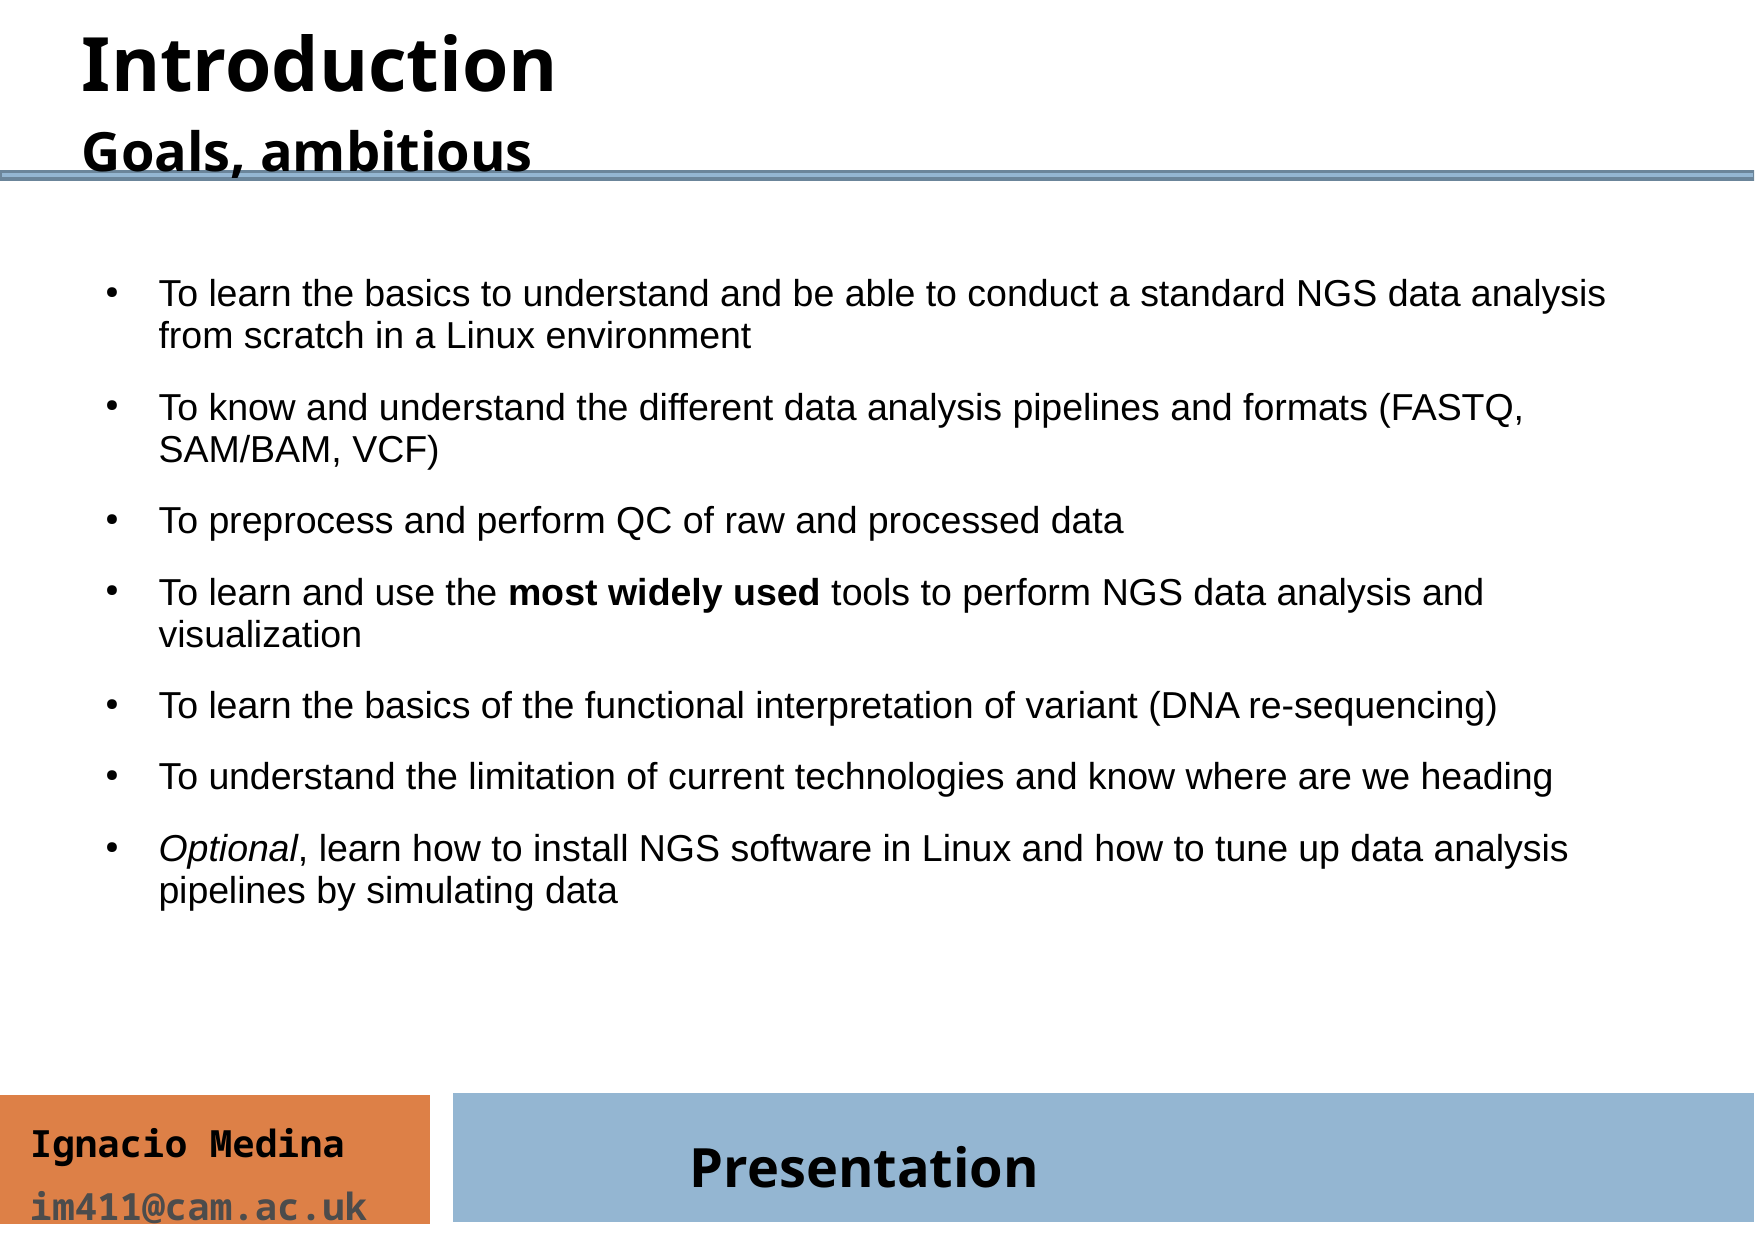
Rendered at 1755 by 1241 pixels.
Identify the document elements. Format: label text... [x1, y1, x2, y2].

text_box [0, 171, 1754, 179]
text_box Ignacio Medina im411@cam.ac.uk [15, 1110, 436, 1213]
text_box Introduction Goals, ambitious [67, 3, 1688, 168]
text_box Presentation [675, 1122, 1726, 1200]
list To learn the basics to understand and be able to conduct a standard NGS data analysis from scratch in a Linux environment To know and understand the different data analysis pipelines and formats (FASTQ, SAM/BAM, VCF) To preprocess and perform QC of raw and processed data To learn and use the most widely used tools to perform NGS data analysis and visualization To learn the basics of the functional interpretation of variant (DNA re-sequencing) To understand the limitation of current technologies and know where are we heading Optional, learn how to install NGS software in Linux and how to tune up data analysis pipelines by simulating data [87, 272, 1632, 992]
